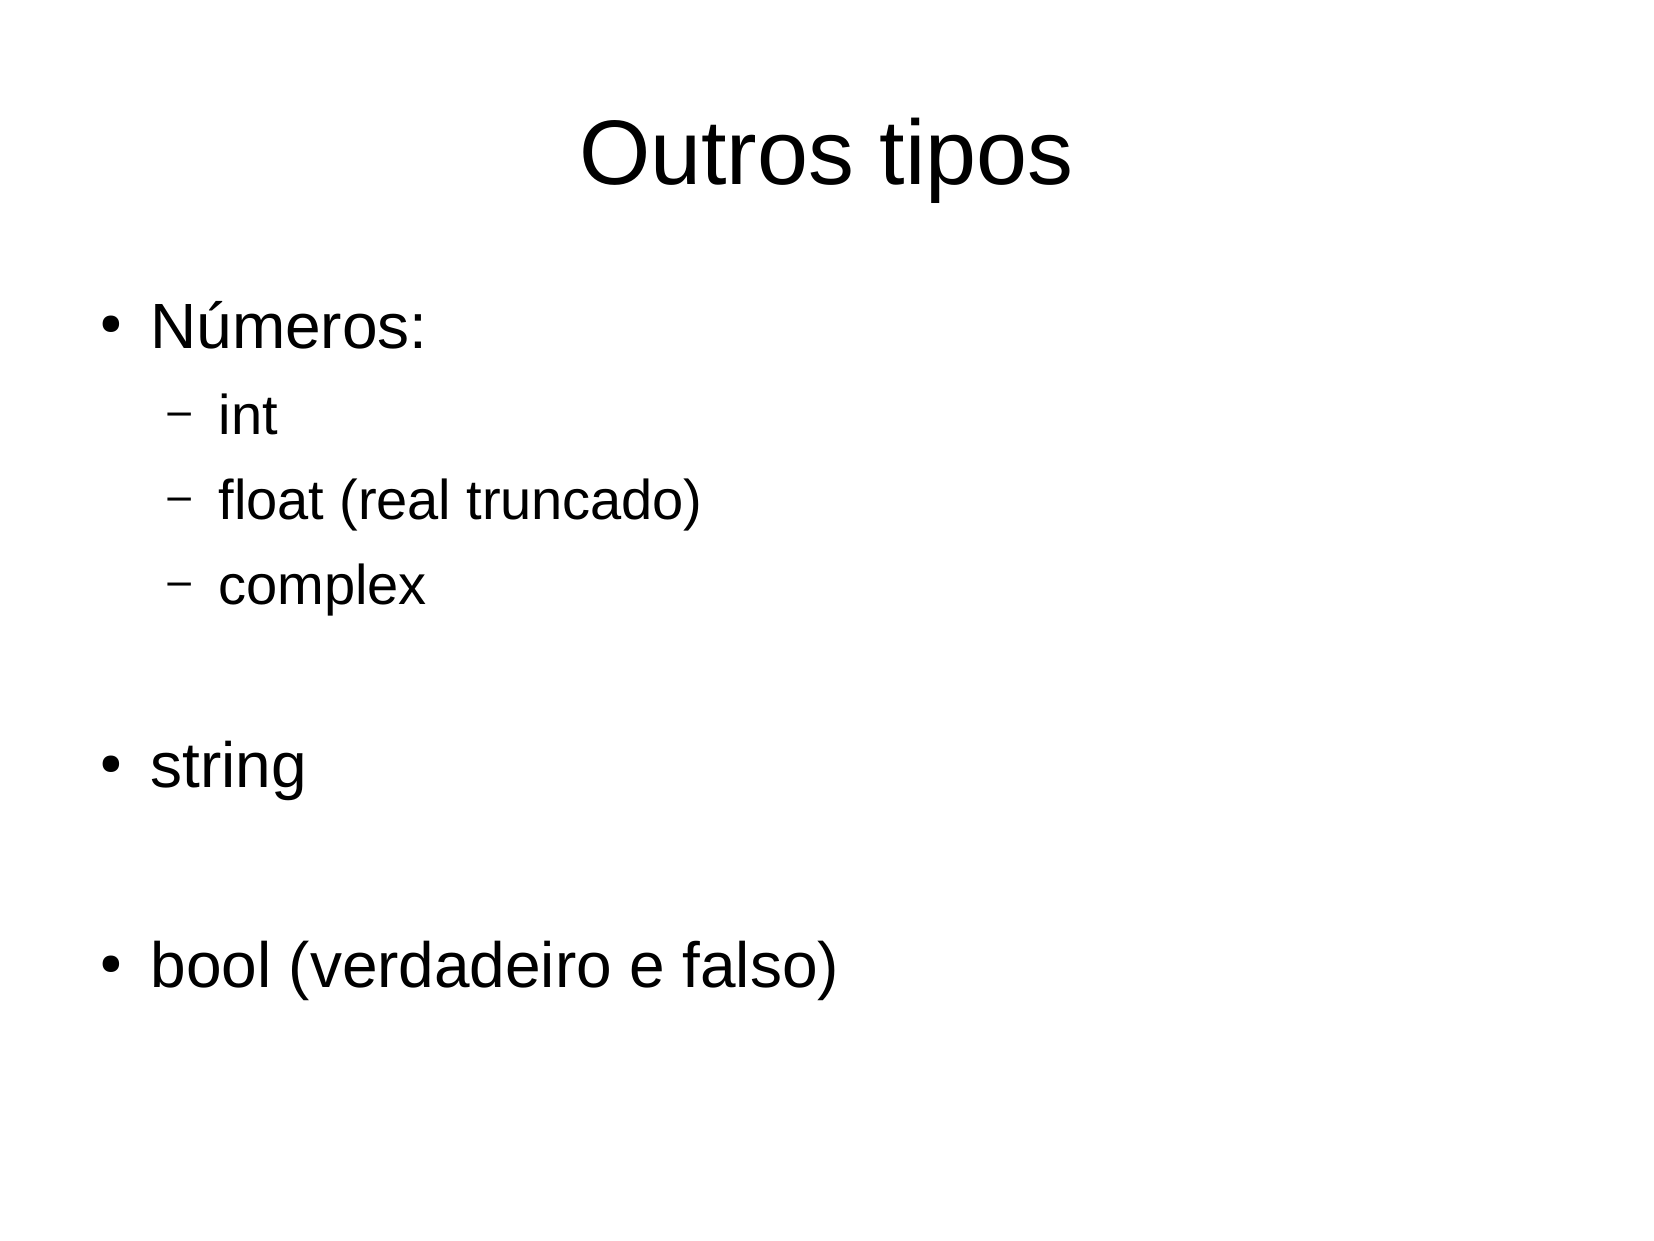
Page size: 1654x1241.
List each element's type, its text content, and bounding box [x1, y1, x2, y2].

list Números: int float (real truncado) complex string bool (verdadeiro e falso) [82, 290, 1571, 1010]
title Outros tipos [82, 49, 1571, 257]
